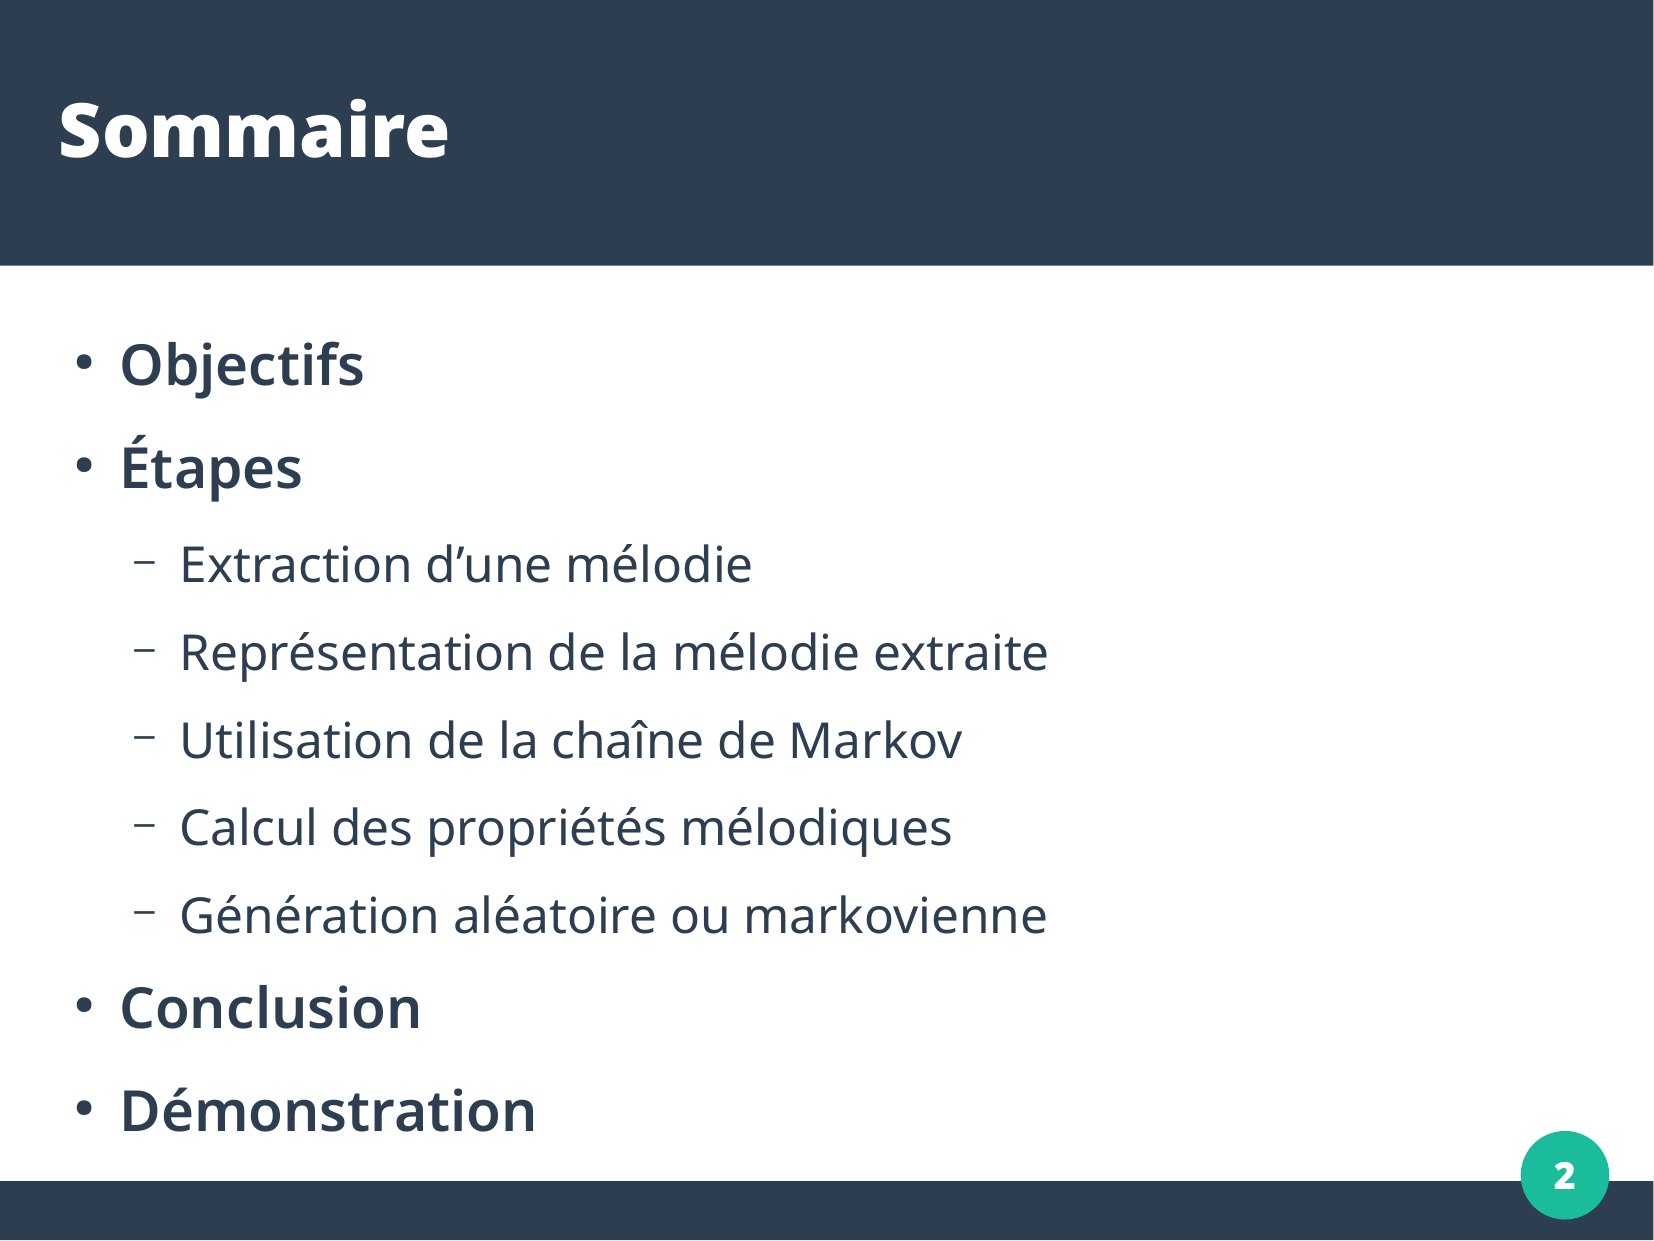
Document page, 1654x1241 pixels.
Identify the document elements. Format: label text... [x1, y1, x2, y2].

text_box [59, 49, 1595, 207]
list Objectifs Étapes Extraction d’une mélodie Représentation de la mélodie extraite Utilisation de la chaîne de Markov Calcul des propriétés mélodiques Génération aléatoire ou markovienne Conclusion Démonstration [59, 324, 1595, 1152]
